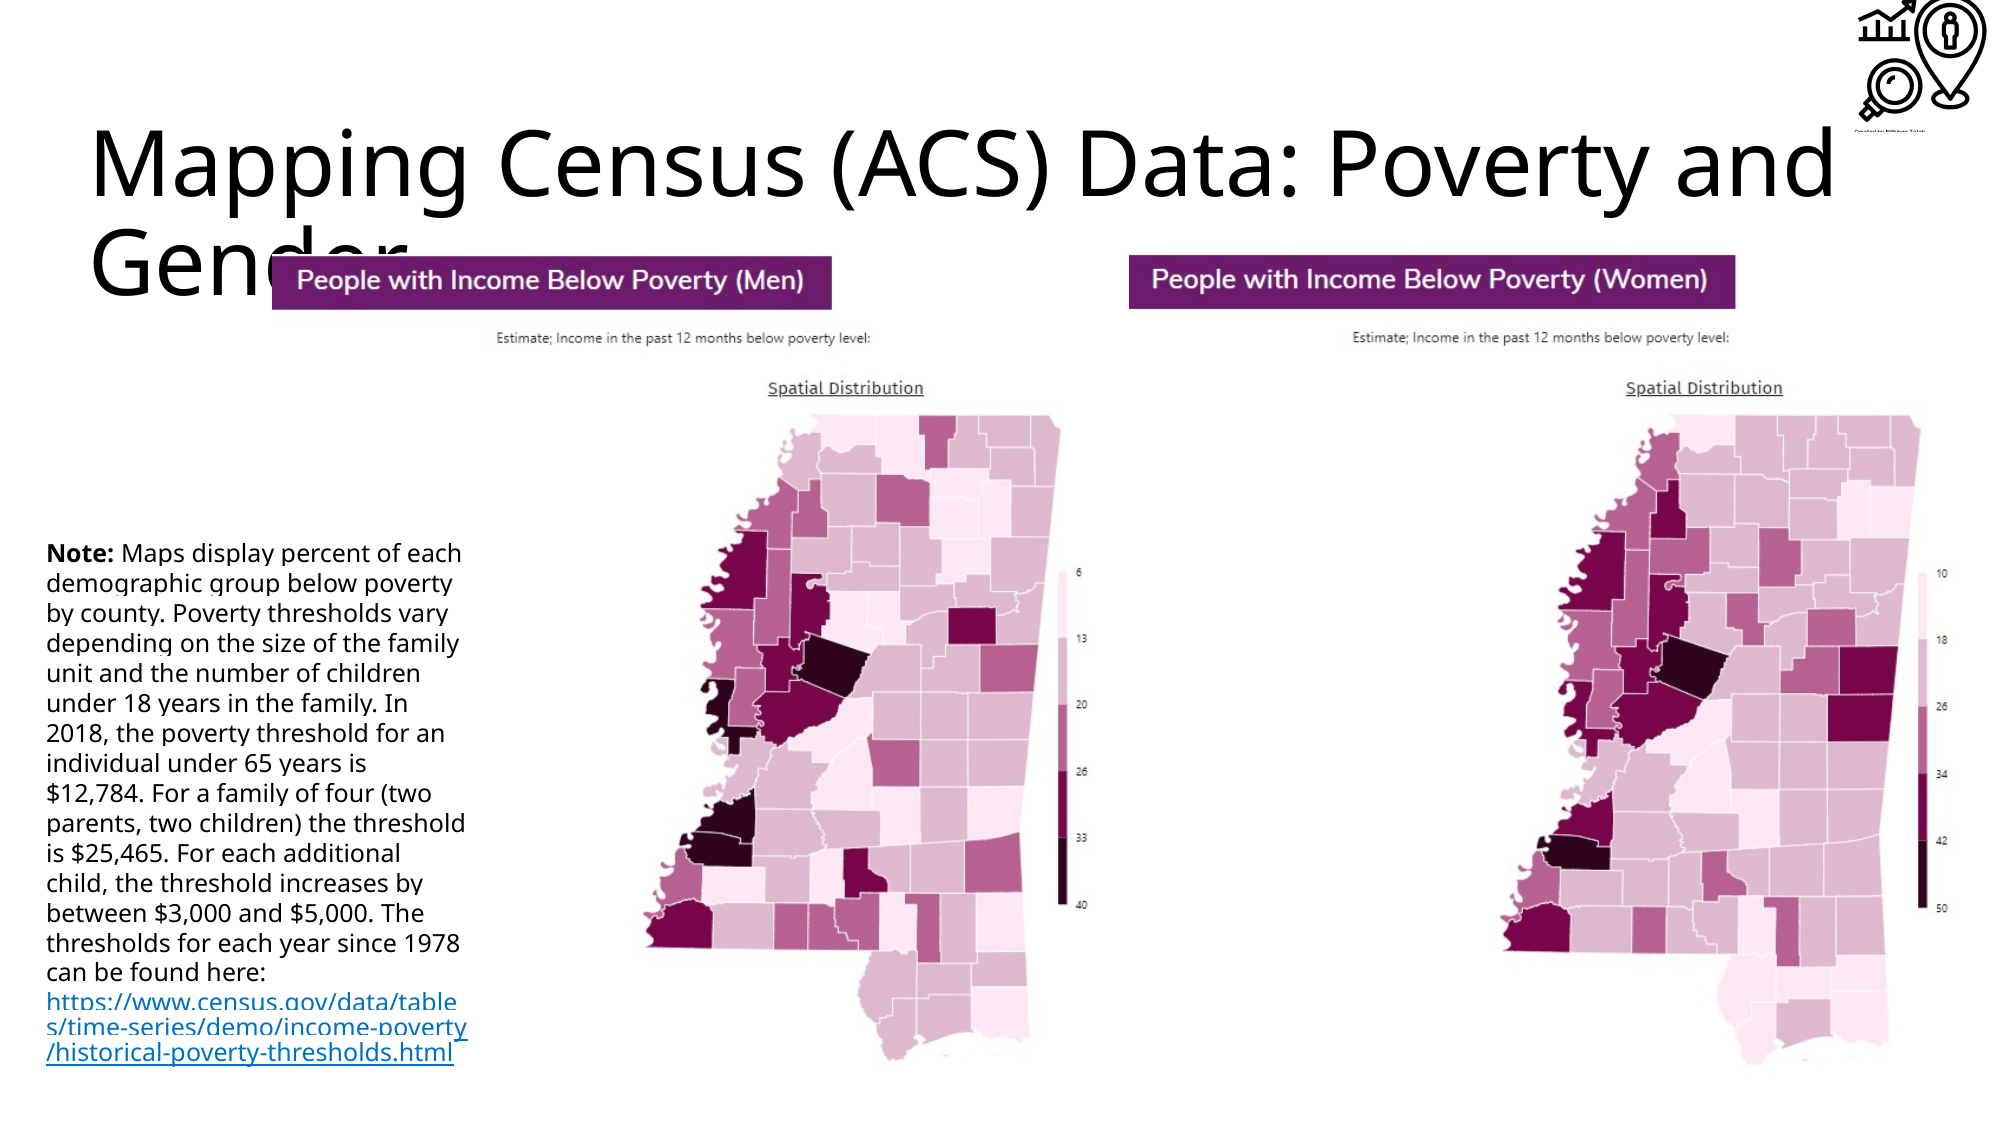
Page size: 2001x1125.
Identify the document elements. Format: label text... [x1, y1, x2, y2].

picture [272, 254, 1096, 1074]
picture [1129, 254, 1961, 1074]
title Mapping Census (ACS) Data: Poverty and Gender [68, 97, 1932, 223]
text_box Note: Maps display percent of each demographic group below poverty by county. Poverty thresholds vary depending on the size of the family unit and the number of children under 18 years in the family. In 2018, the poverty threshold for an individual under 65 years is $12,784. For a family of four (two parents, two children) the threshold is $25,465. For each additional child, the threshold increases by between $3,000 and $5,000. The thresholds for each year since 1978 can be found here: https://www.census.gov/data/tables/time-series/demo/income-poverty/historical-poverty-thresholds.html [25, 517, 489, 1043]
picture [1843, 0, 2000, 132]
